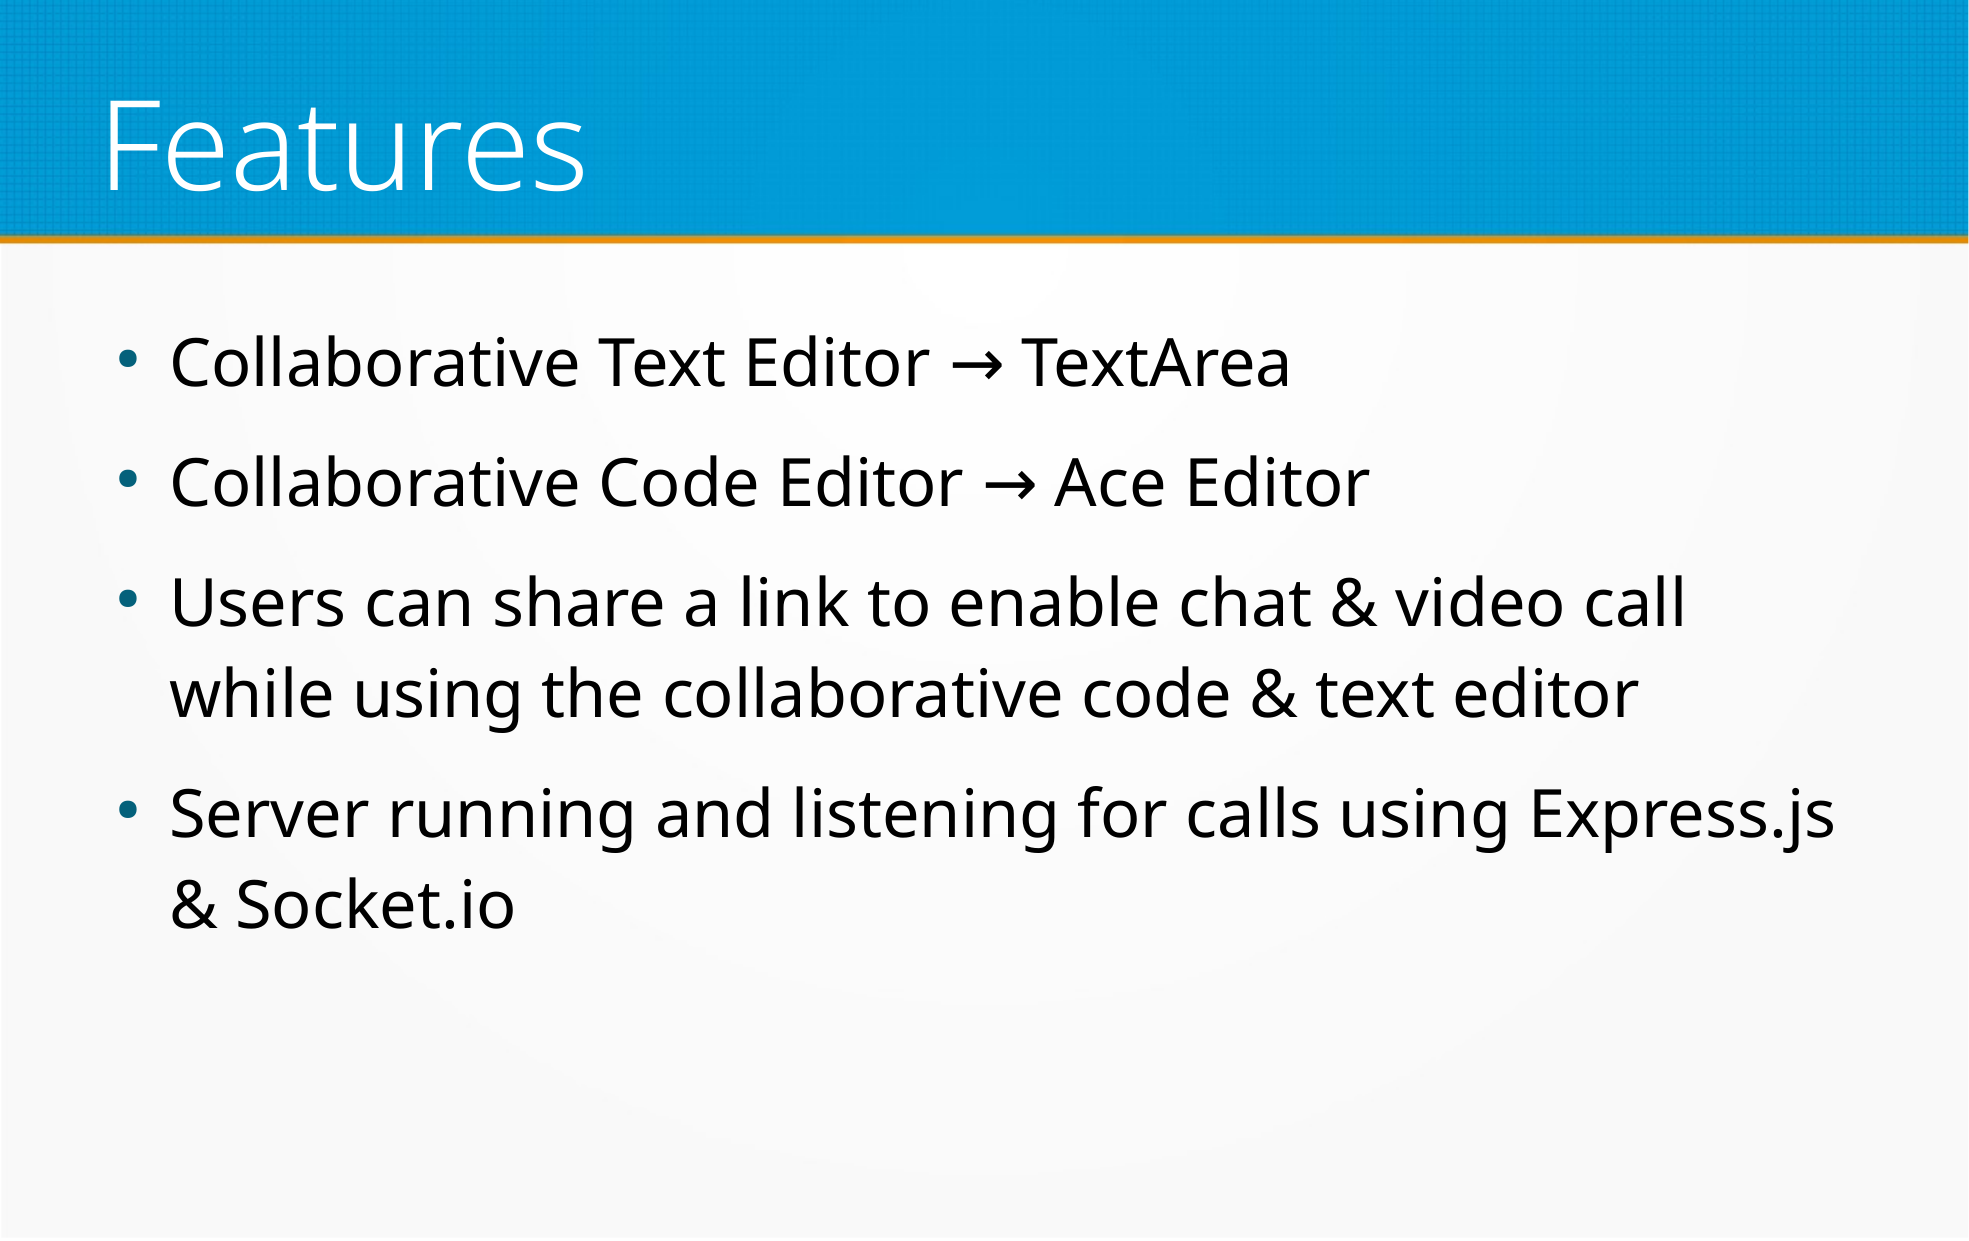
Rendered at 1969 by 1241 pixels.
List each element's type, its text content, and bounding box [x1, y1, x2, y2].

list Collaborative Text Editor → TextArea Collaborative Code Editor → Ace Editor Users can share a link to enable chat & video call while using the collaborative code & text editor Server running and listening for calls using Express.js & Socket.io [98, 315, 1861, 1081]
picture [0, 233, 1969, 1241]
title Features [98, 19, 1870, 227]
